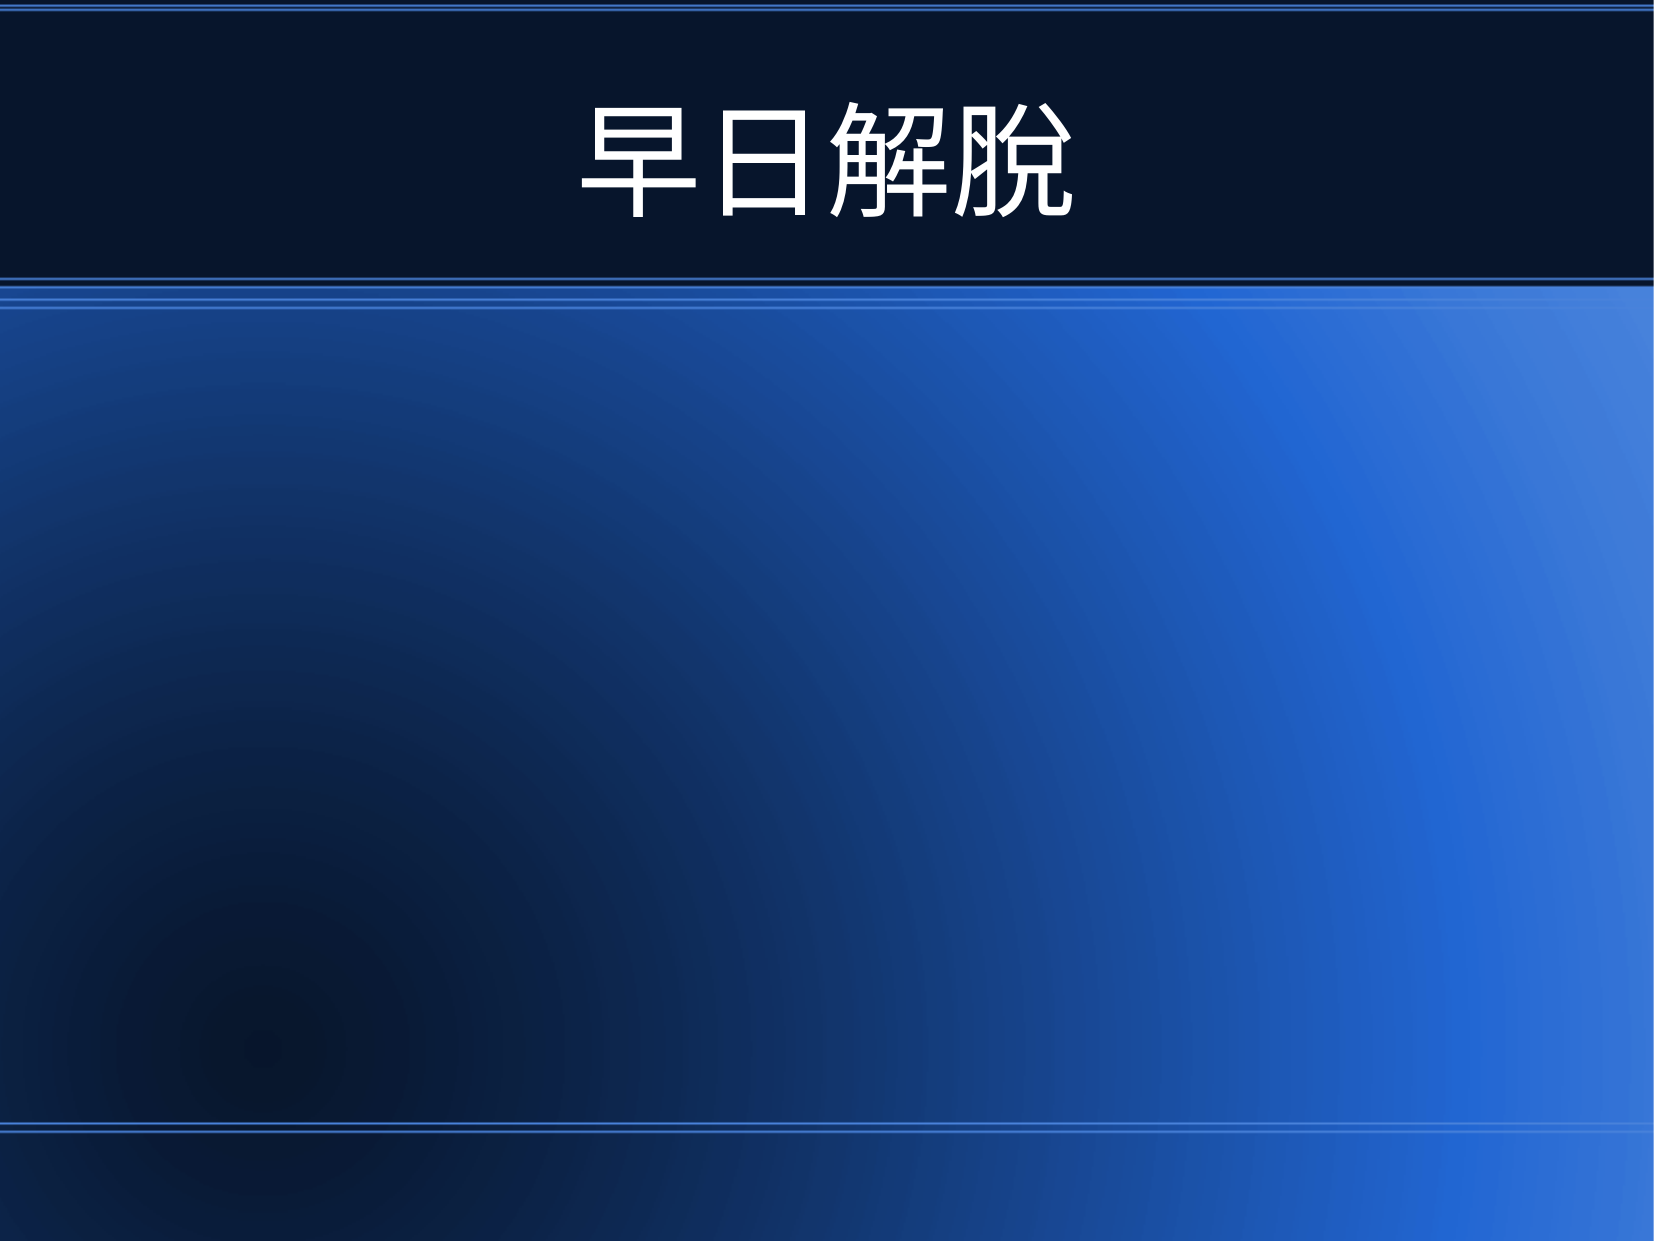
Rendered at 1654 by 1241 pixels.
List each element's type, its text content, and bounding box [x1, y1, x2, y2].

picture [0, 0, 1654, 1241]
title 早日解脫 [82, 49, 1571, 257]
